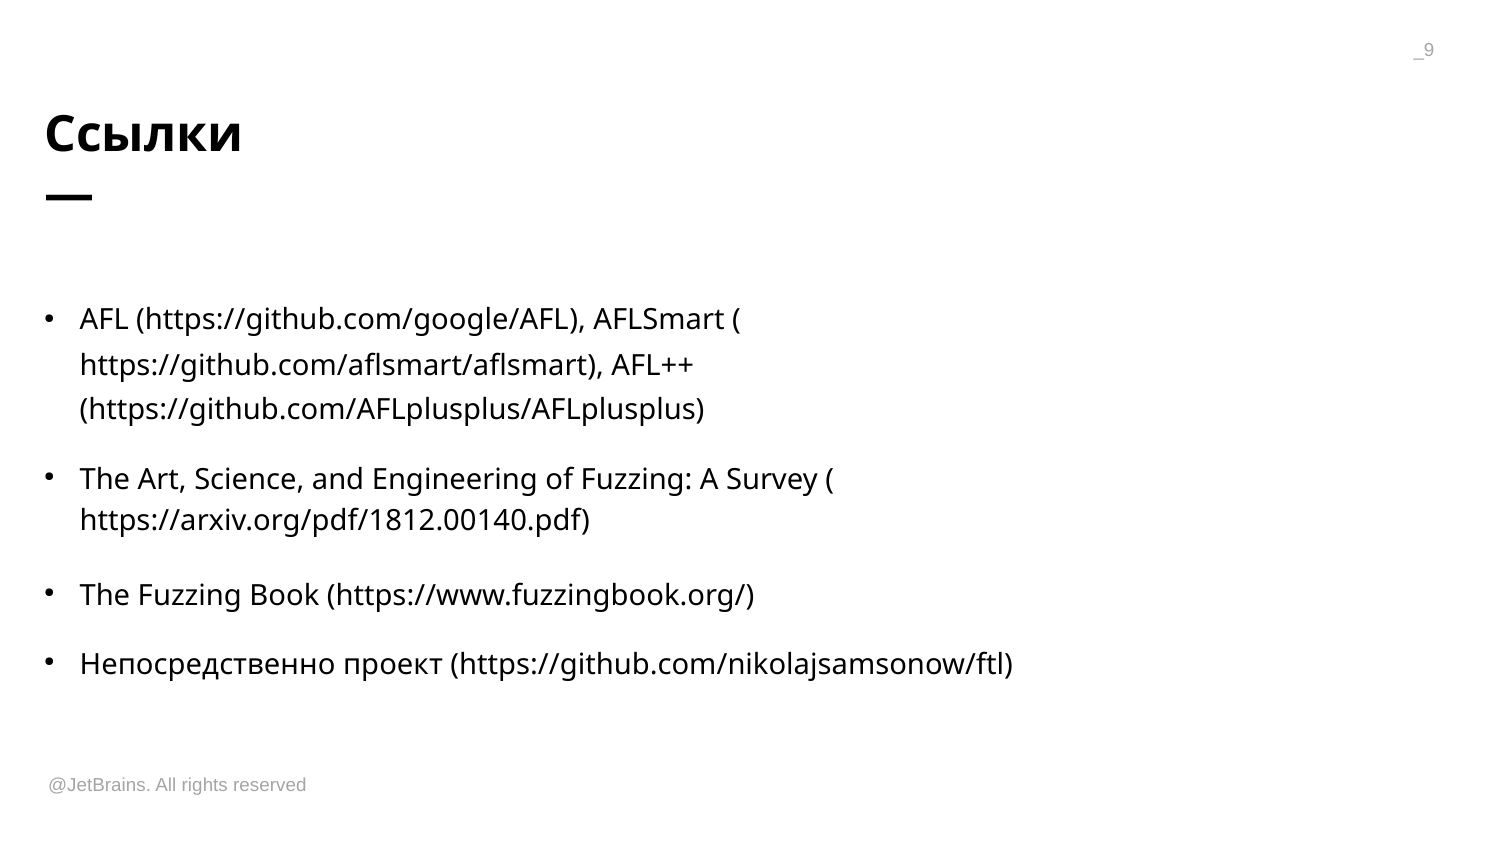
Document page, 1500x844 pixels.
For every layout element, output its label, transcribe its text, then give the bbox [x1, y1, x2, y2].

text_box @JetBrains. All rights reserved [33, 765, 430, 804]
text_box _<number> [1141, 30, 1450, 68]
text_box AFL (https://github.com/google/AFL), AFLSmart (https://github.com/aflsmart/aflsmart), AFL++ (https://github.com/AFLplusplus/AFLplusplus) The Art, Science, and Engineering of Fuzzing: A Survey (https://arxiv.org/pdf/1812.00140.pdf) The Fuzzing Book (https://www.fuzzingbook.org/) Непосредственно проект (https://github.com/nikolajsamsonow/ftl) [29, 286, 1038, 610]
text_box Ссылки — [29, 93, 1436, 230]
